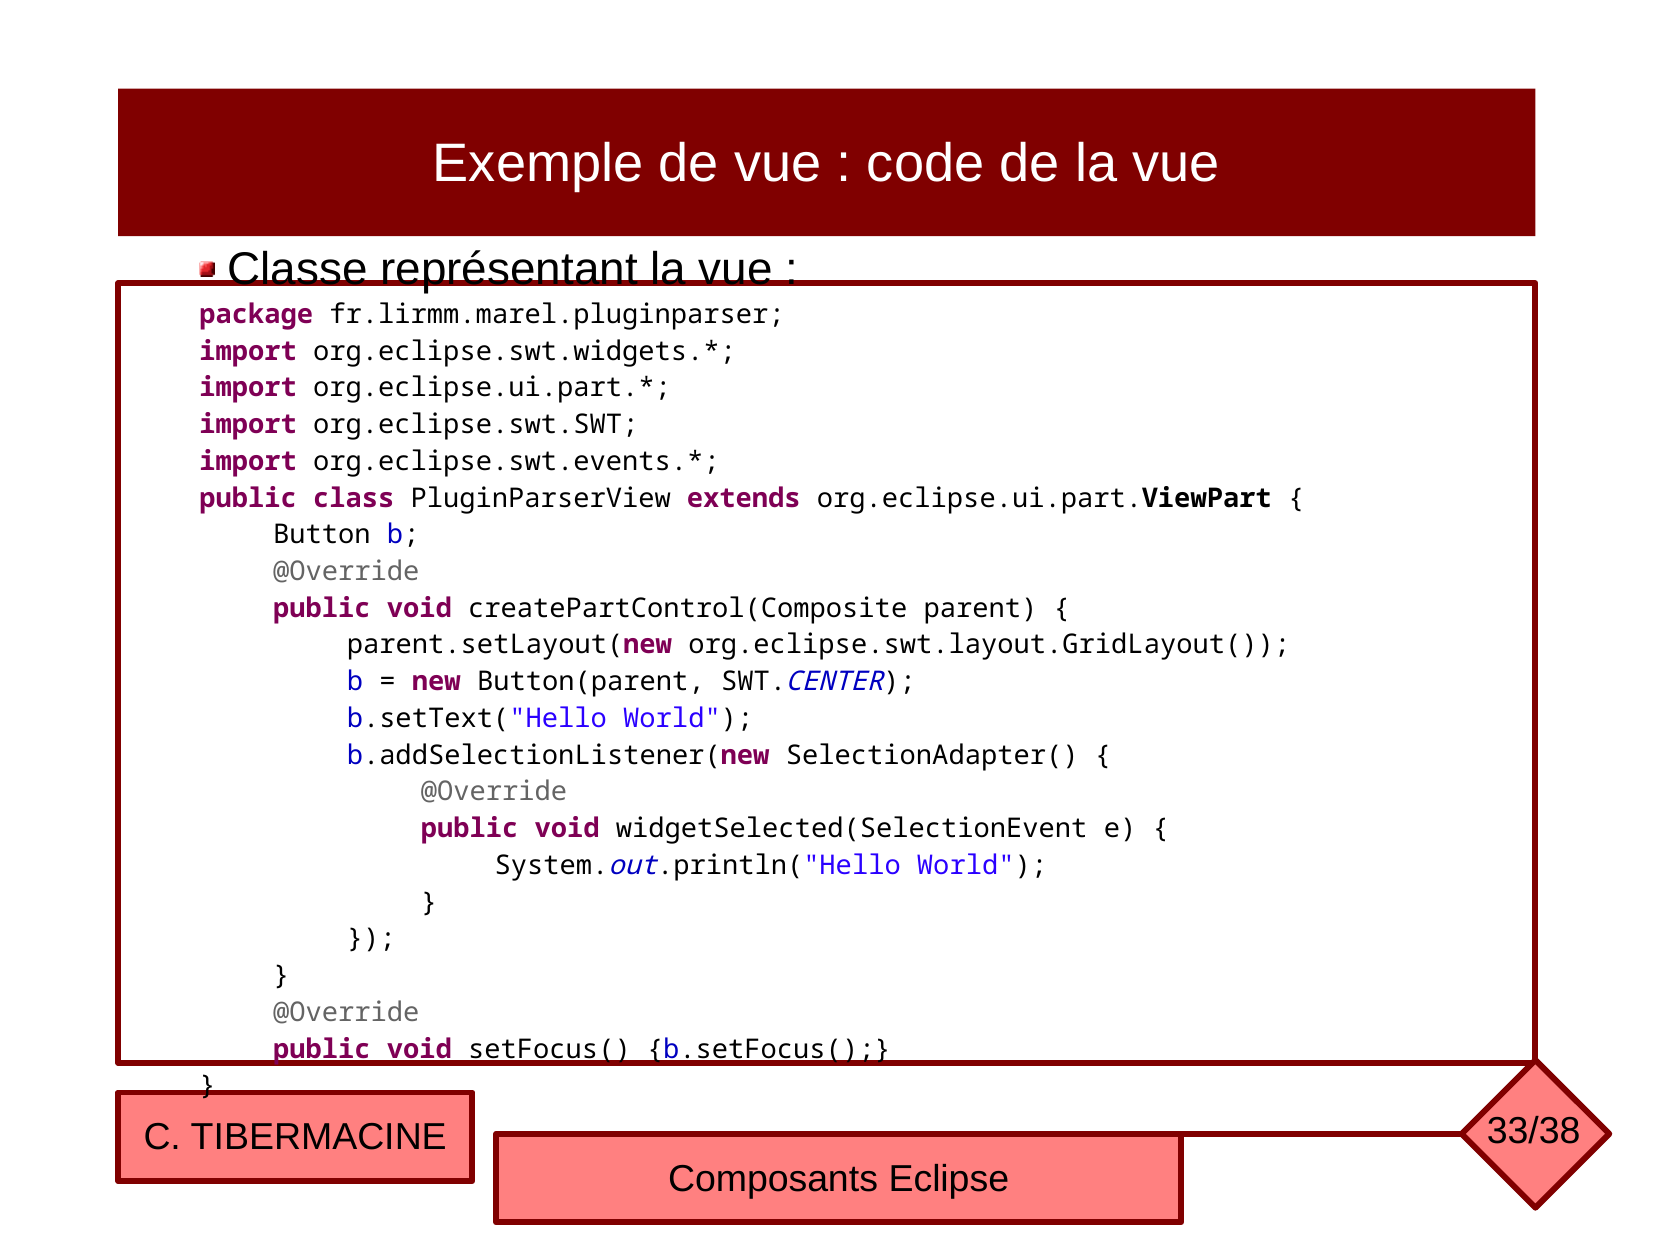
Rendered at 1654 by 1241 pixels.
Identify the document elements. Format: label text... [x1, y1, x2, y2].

text_box [1493, 1060, 1578, 1102]
text_box C. TIBERMACINE [118, 1092, 473, 1182]
text_box Classe représentant la vue : package fr.lirmm.marel.pluginparser; import org.eclipse.swt.widgets.*; import org.eclipse.ui.part.*; import org.eclipse.swt.SWT; import org.eclipse.swt.events.*; public class PluginParserView extends org.eclipse.ui.part.ViewPart { Button b; @Override public void createPartControl(Composite parent) { parent.setLayout(new org.eclipse.swt.layout.GridLayout()); b = new Button(parent, SWT.CENTER); b.setText("Hello World"); b.addSelectionListener(new SelectionAdapter() { @Override public void widgetSelected(SelectionEvent e) { System.out.println("Hello World"); } }); } @Override public void setFocus() {b.setFocus();} } [118, 283, 1536, 1063]
text_box [1461, 1123, 1472, 1145]
text_box Exemple de vue : code de la vue [118, 88, 1536, 237]
text_box <numéro>/38 [1472, 1102, 1654, 1160]
text_box Composants Eclipse [496, 1133, 1182, 1223]
text_box [1487, 1160, 1584, 1208]
picture [199, 261, 215, 277]
